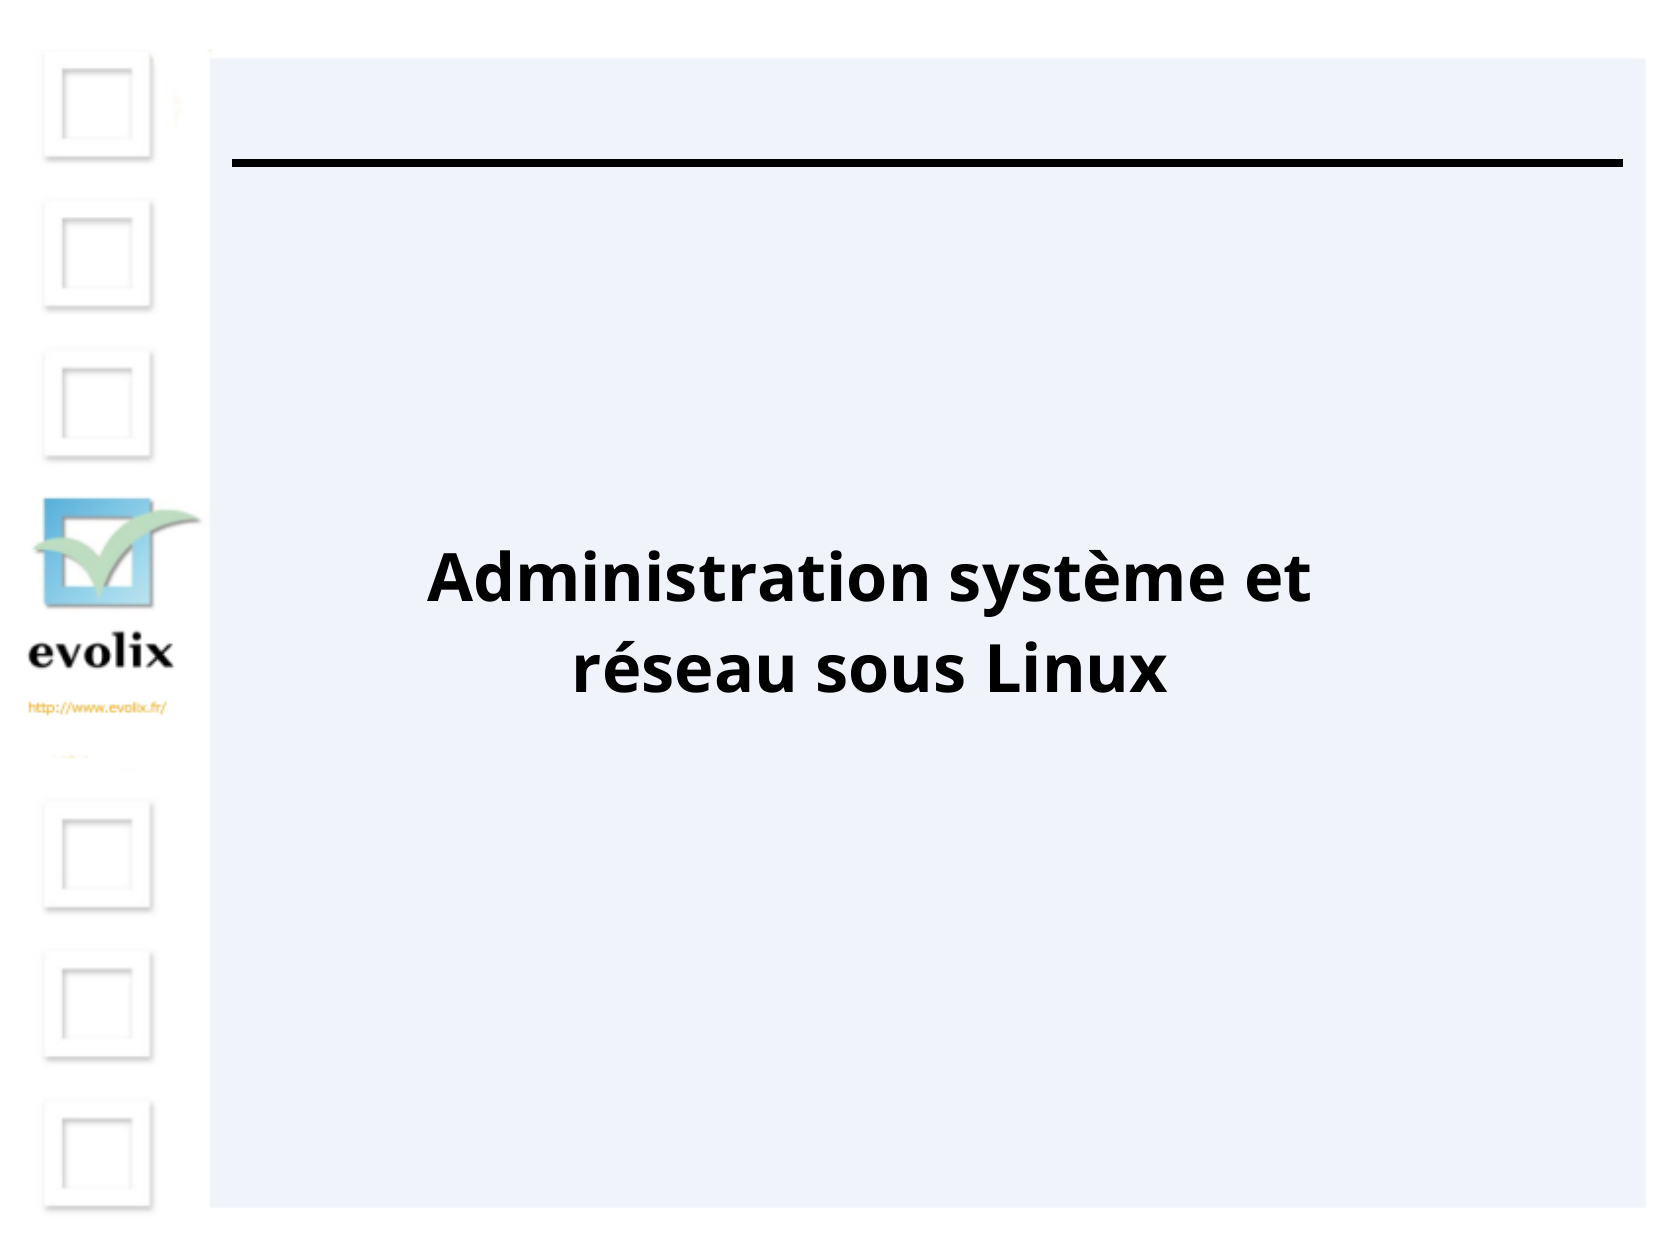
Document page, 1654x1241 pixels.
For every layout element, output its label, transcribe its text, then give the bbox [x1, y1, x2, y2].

title Administration système et réseau sous Linux [126, 475, 1615, 767]
picture [0, 49, 1654, 1218]
